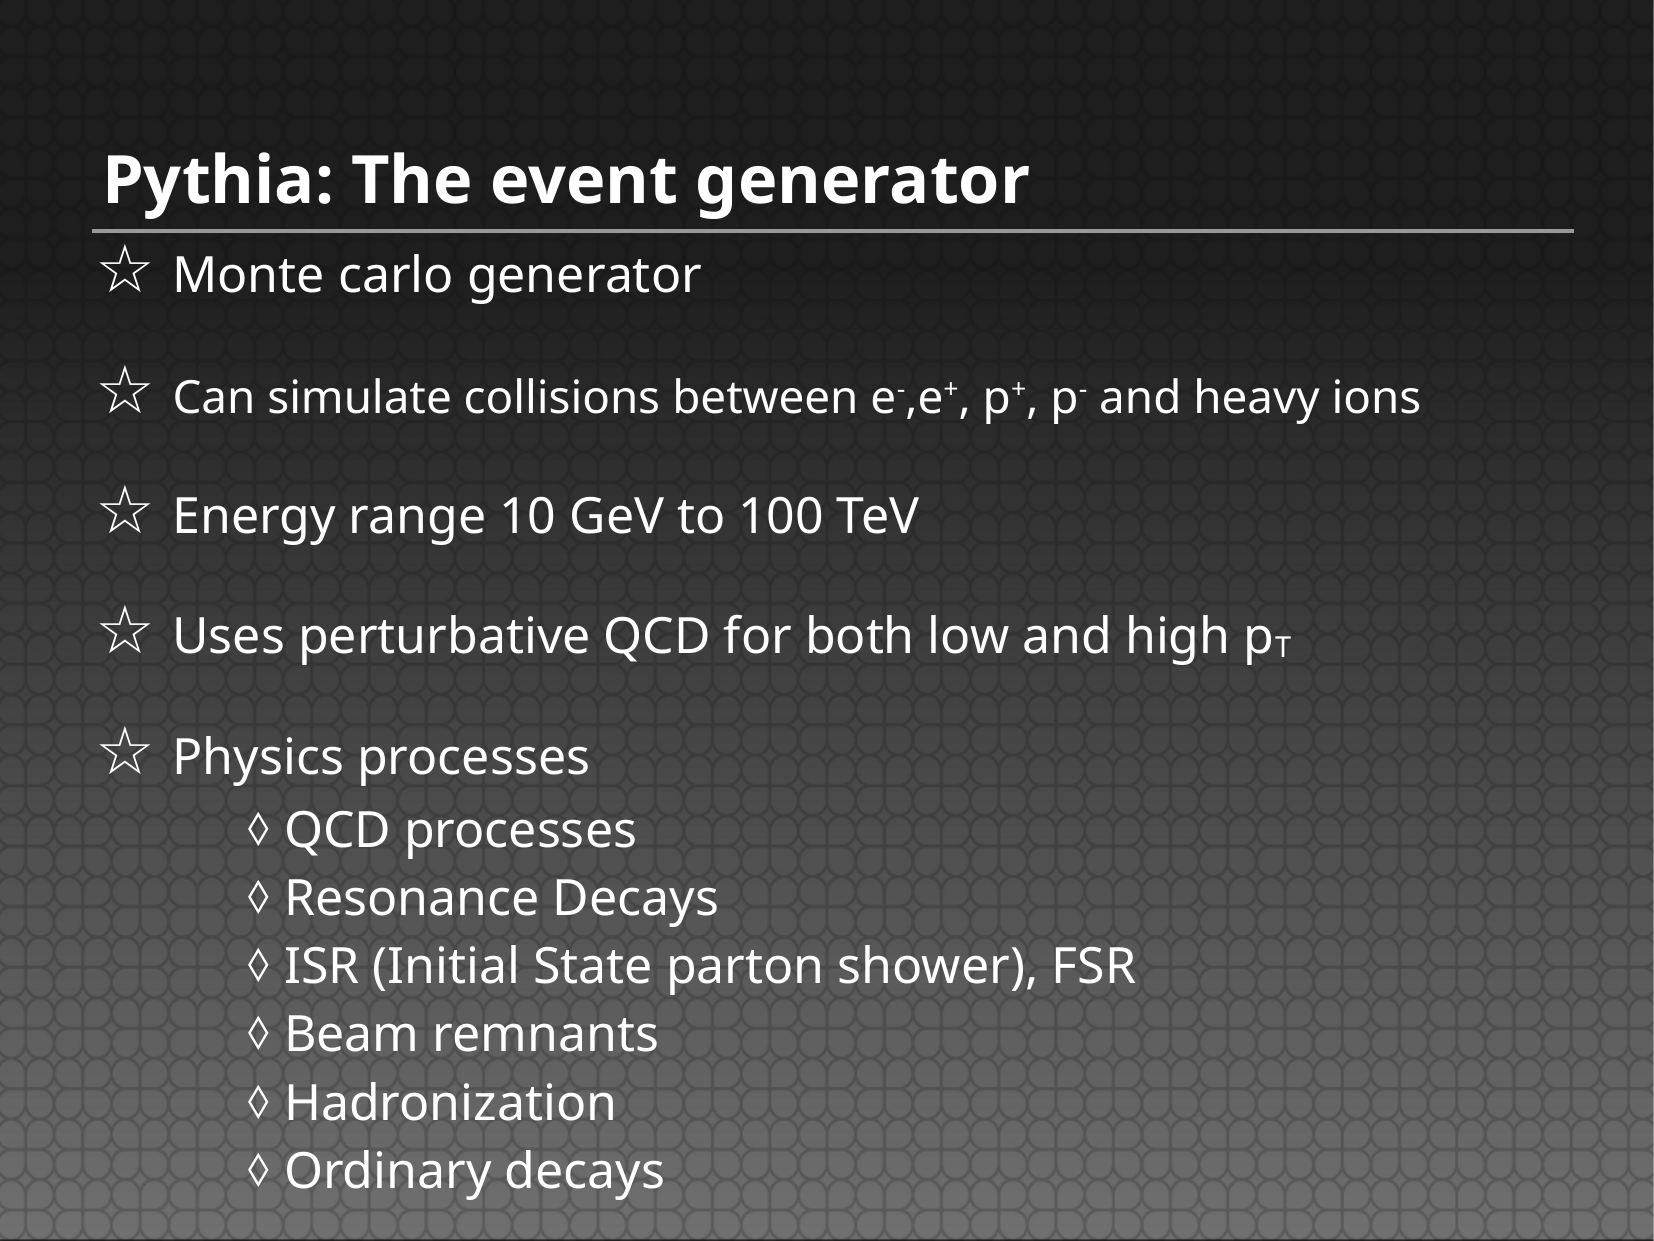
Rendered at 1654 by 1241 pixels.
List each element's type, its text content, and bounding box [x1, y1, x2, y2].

picture [0, 0, 1654, 1241]
list ☆ Monte carlo generator ☆ Can simulate collisions between e-,e+, p+, p- and heavy ions ☆ Energy range 10 GeV to 100 TeV ☆ Uses perturbative QCD for both low and high pT ☆ Physics processes ⬨ QCD processes ⬨ Resonance Decays ⬨ ISR (Initial State parton shower), FSR ⬨ Beam remnants ⬨ Hadronization ⬨ Ordinary decays [24, 221, 1586, 1204]
title Pythia: The event generator [101, 87, 1077, 221]
